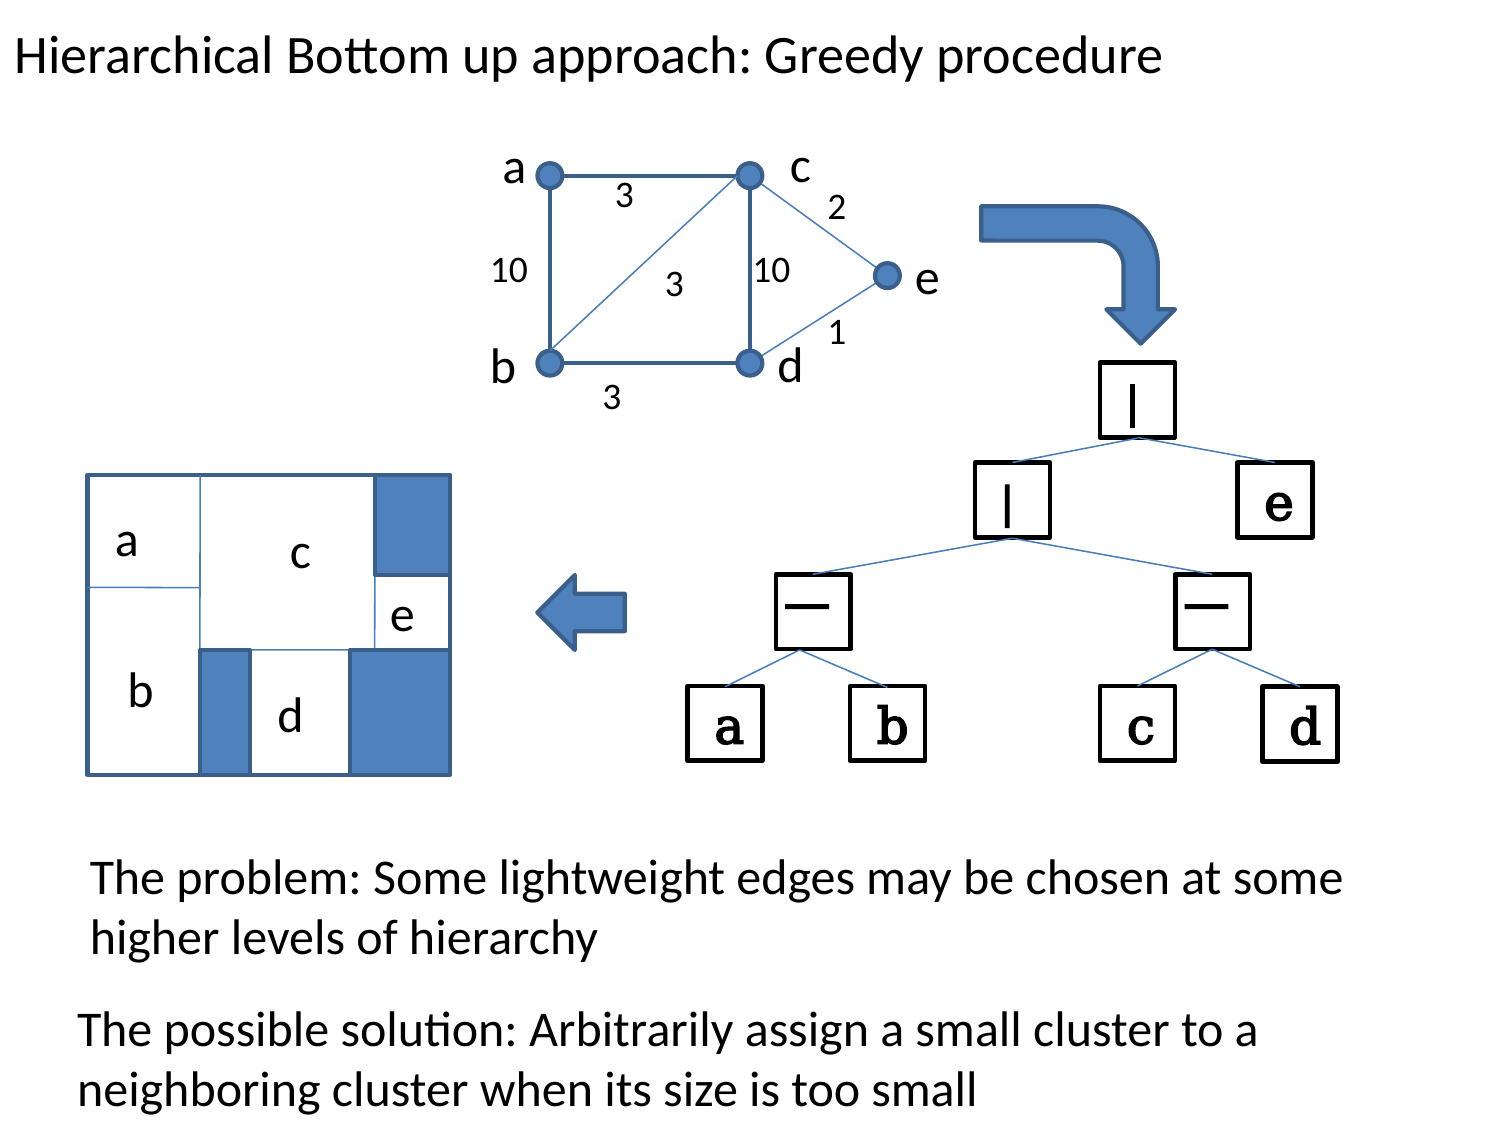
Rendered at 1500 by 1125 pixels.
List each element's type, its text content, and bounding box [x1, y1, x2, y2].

text_box a [687, 686, 763, 761]
text_box [349, 649, 450, 775]
text_box 2 [812, 174, 900, 235]
text_box 10 [737, 237, 825, 298]
text_box e [1237, 462, 1313, 538]
text_box [199, 649, 250, 775]
text_box e [900, 237, 975, 313]
text_box 3 [650, 251, 738, 312]
text_box [874, 263, 900, 289]
text_box b [474, 325, 550, 401]
text_box The possible solution: Arbitrarily assign a small cluster to a neighboring cluster when its size is too small [62, 988, 1463, 1124]
text_box | [775, 574, 851, 650]
text_box a [487, 125, 563, 201]
text_box [550, 350, 563, 376]
text_box Hierarchical Bottom up approach: Greedy procedure [0, 12, 1475, 93]
text_box [537, 575, 625, 650]
text_box e [375, 574, 450, 650]
text_box [737, 163, 763, 189]
text_box d [762, 324, 838, 400]
text_box 10 [474, 237, 563, 298]
text_box b [112, 649, 188, 725]
text_box d [262, 674, 338, 750]
text_box [375, 474, 450, 574]
text_box [737, 350, 762, 376]
text_box b [849, 686, 925, 761]
text_box 1 [812, 299, 900, 360]
text_box 3 [600, 162, 688, 223]
text_box | [1100, 362, 1175, 438]
text_box | [1175, 574, 1251, 650]
text_box a [99, 499, 175, 574]
text_box c [774, 125, 850, 200]
text_box c [1100, 686, 1175, 761]
text_box c [275, 510, 350, 586]
text_box The problem: Some lightweight edges may be chosen at some higher levels of hierarchy [74, 837, 1400, 973]
text_box [981, 206, 1176, 344]
text_box 3 [587, 364, 675, 425]
text_box | [975, 462, 1050, 538]
text_box d [1262, 686, 1338, 762]
